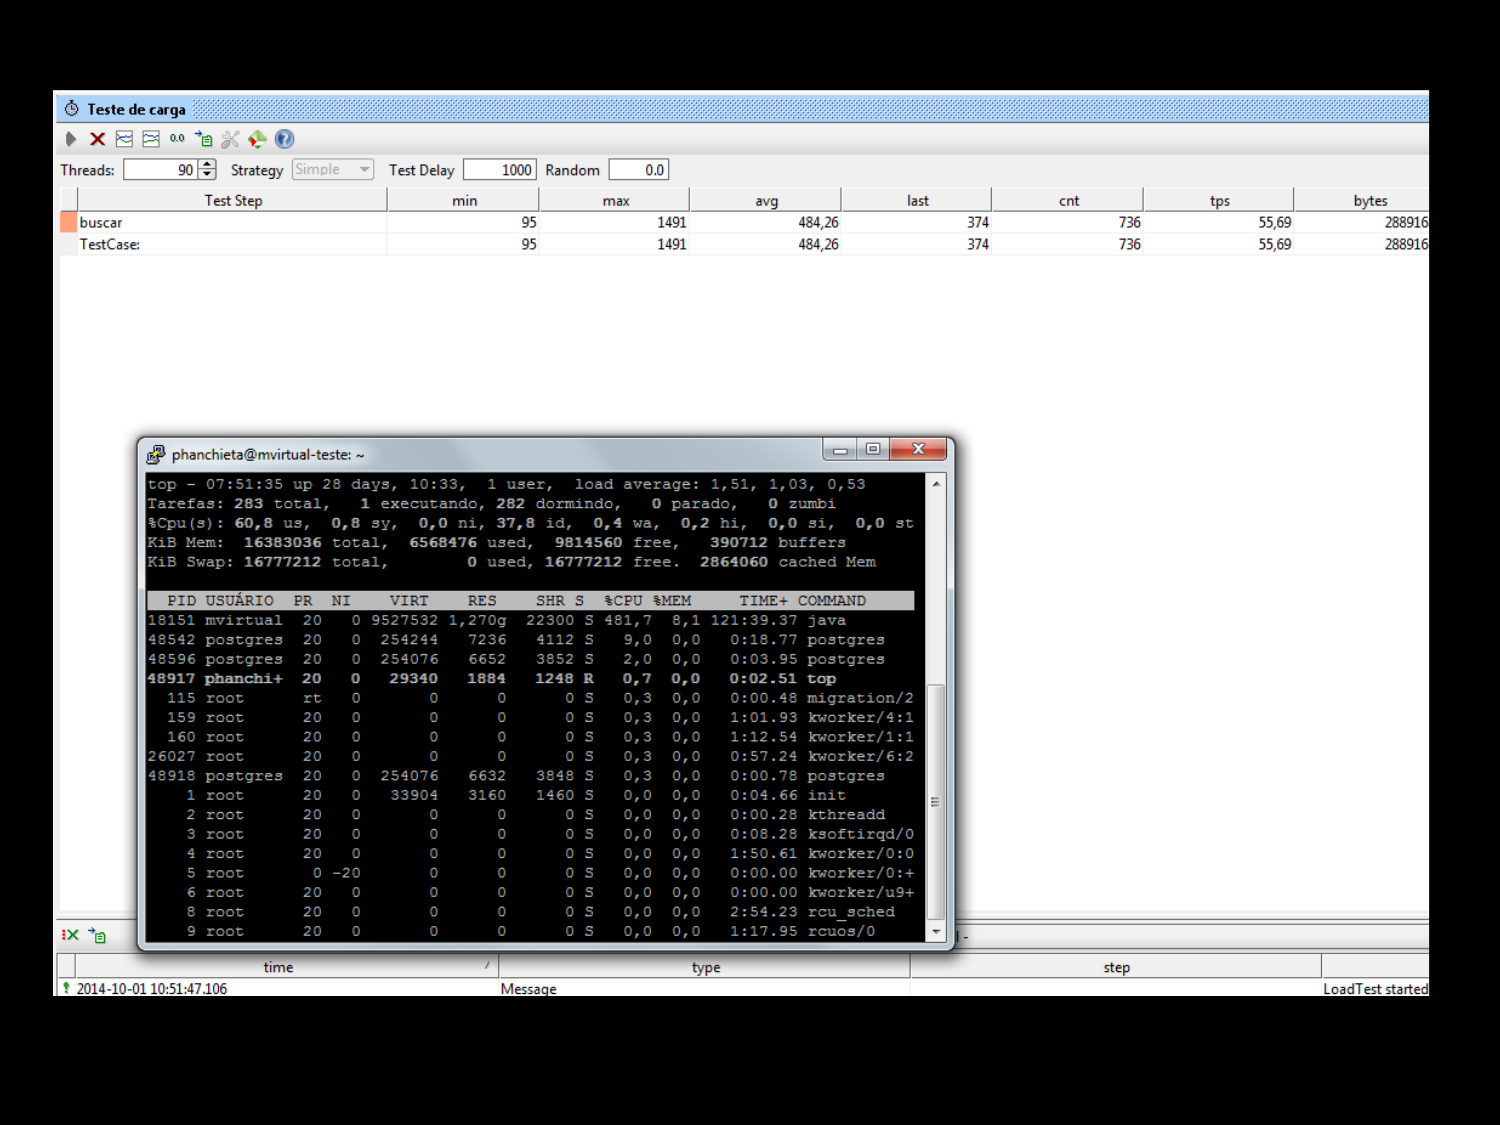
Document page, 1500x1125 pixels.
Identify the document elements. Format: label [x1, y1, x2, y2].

picture [53, 90, 1430, 996]
